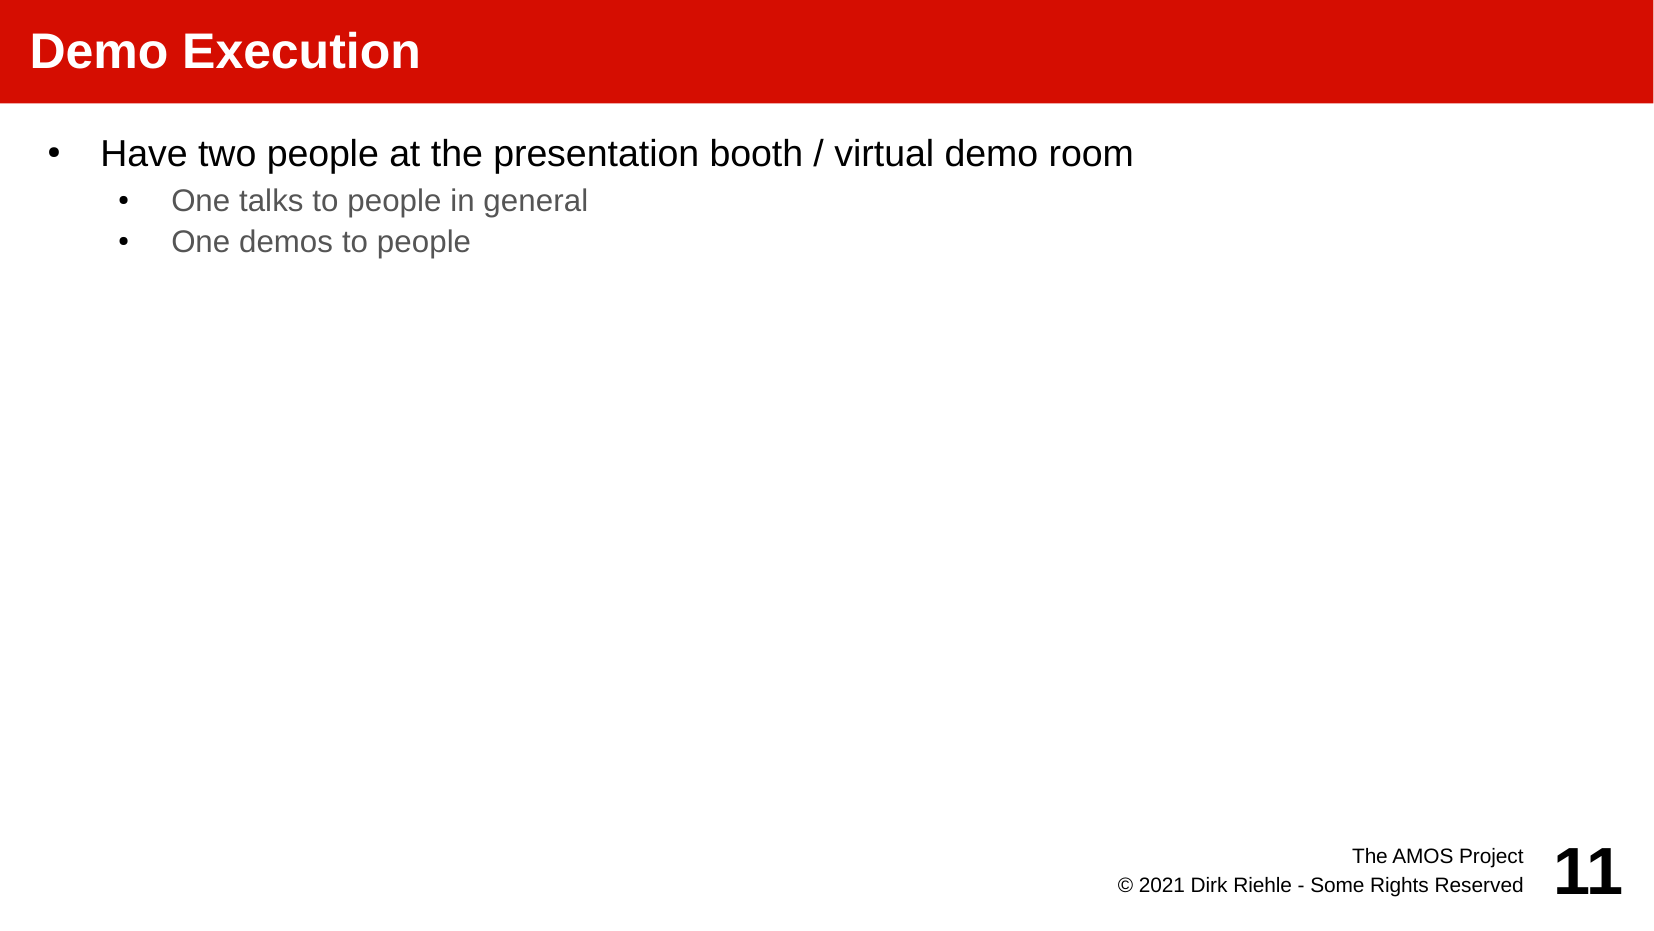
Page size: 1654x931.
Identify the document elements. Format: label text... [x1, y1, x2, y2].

title Demo Execution [0, 0, 1654, 104]
list Have two people at the presentation booth / virtual demo room One talks to people in general One demos to people [29, 132, 1625, 813]
